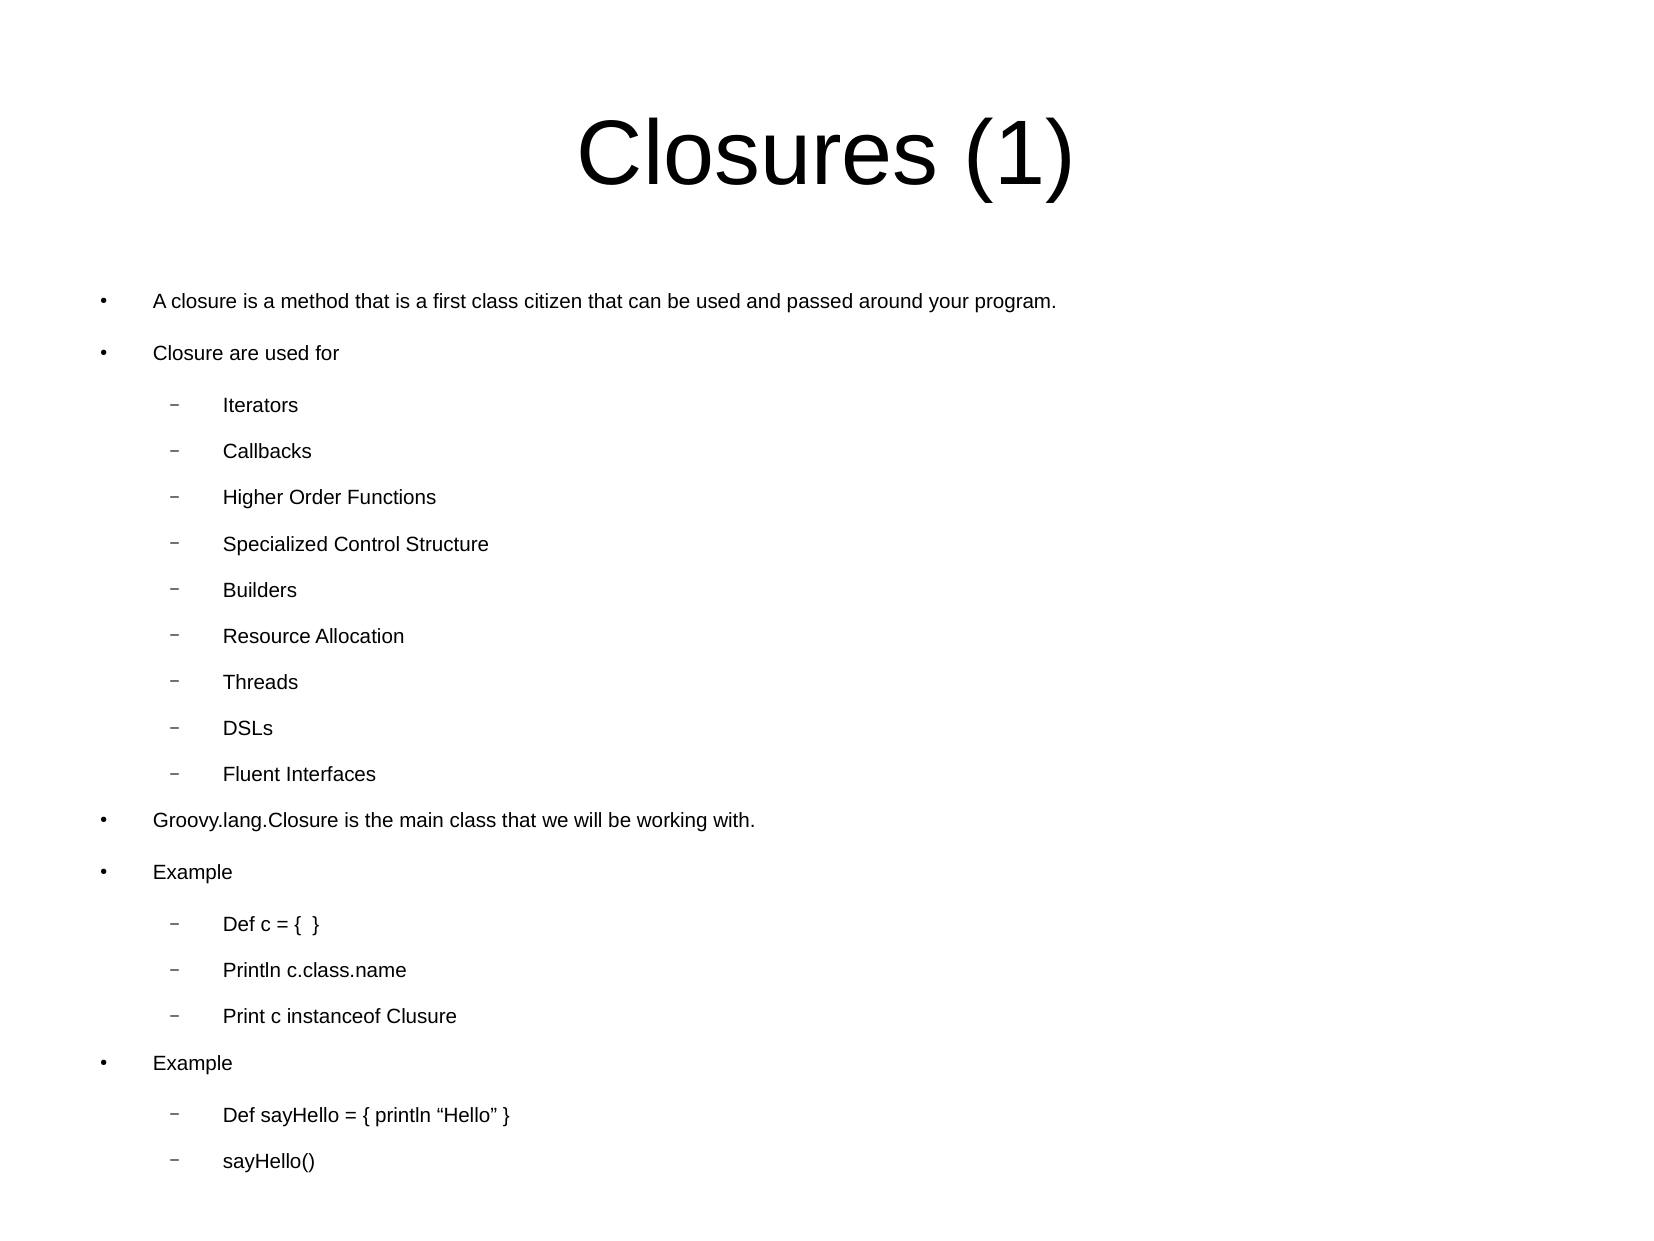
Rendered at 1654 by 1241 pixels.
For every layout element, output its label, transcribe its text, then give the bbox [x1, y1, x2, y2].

list A closure is a method that is a first class citizen that can be used and passed around your program. Closure are used for Iterators Callbacks Higher Order Functions Specialized Control Structure Builders Resource Allocation Threads DSLs Fluent Interfaces Groovy.lang.Closure is the main class that we will be working with. Example Def c = { } Println c.class.name Print c instanceof Clusure Example Def sayHello = { println “Hello” } sayHello() [82, 290, 1571, 1186]
title Closures (1) [82, 49, 1571, 257]
